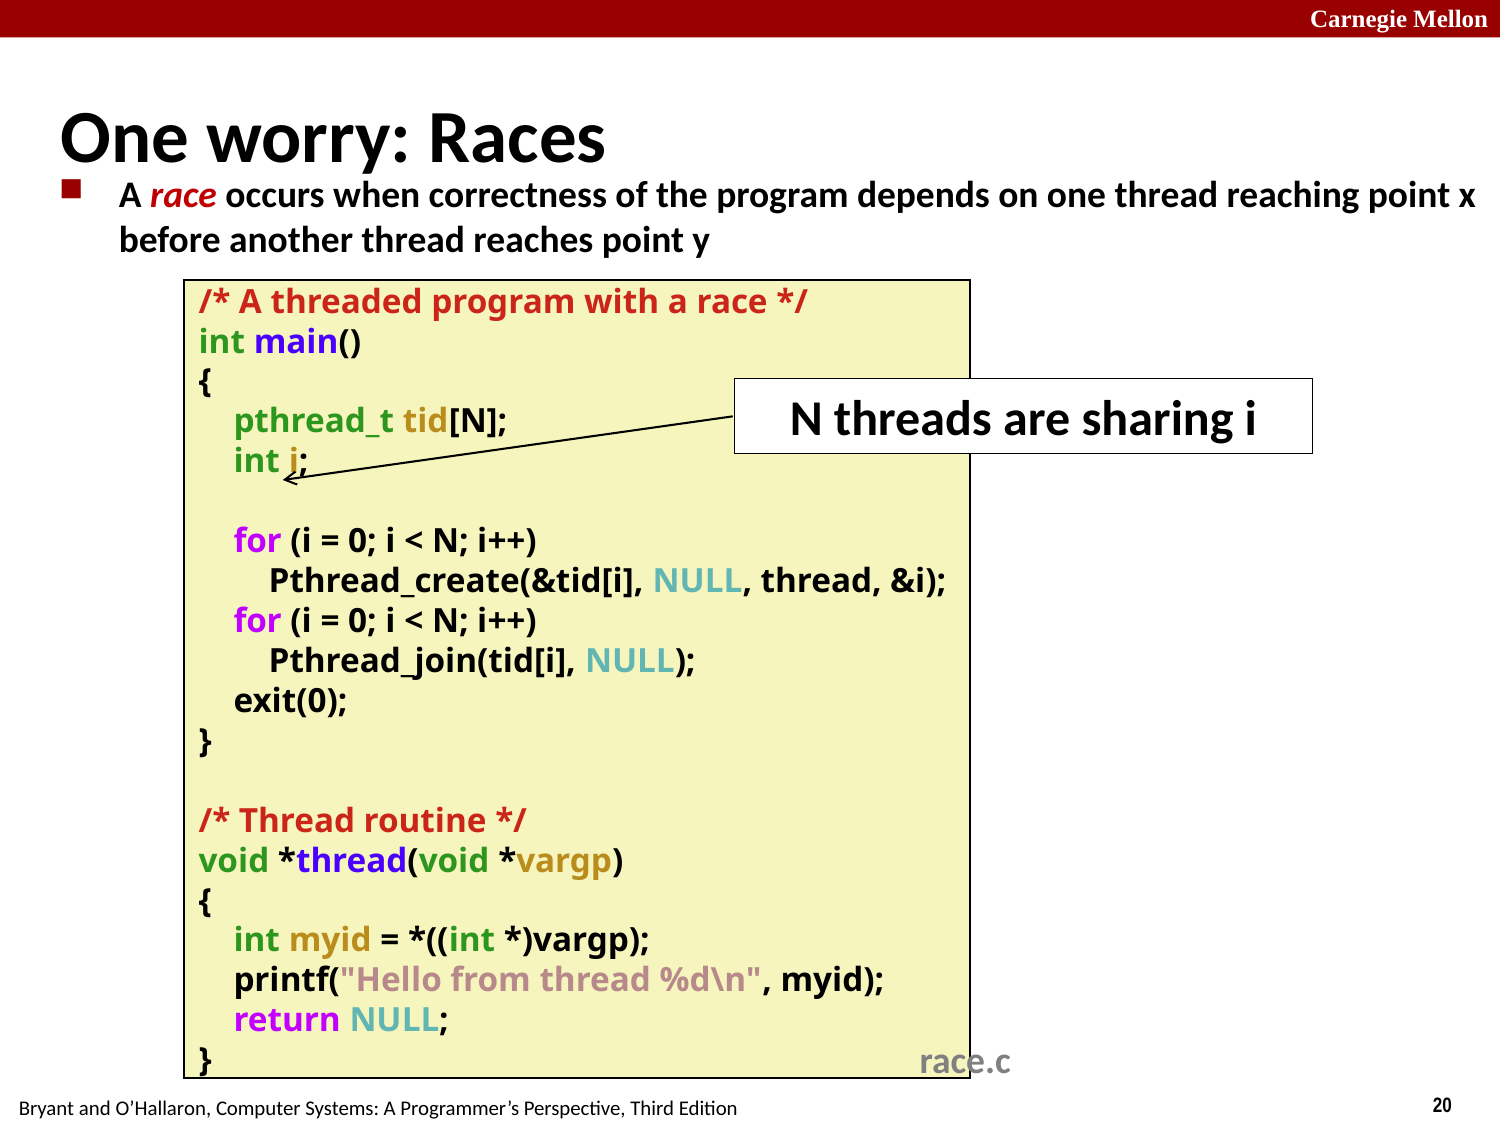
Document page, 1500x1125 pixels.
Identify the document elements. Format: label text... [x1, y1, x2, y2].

list A race occurs when correctness of the program depends on one thread reaching point x before another thread reaches point y [47, 162, 1500, 1020]
text_box race.c [904, 1028, 1026, 1089]
text_box /* A threaded program with a race */ int main() { pthread_t tid[N]; int i; for (i = 0; i < N; i++) Pthread_create(&tid[i], NULL, thread, &i); for (i = 0; i < N; i++) Pthread_join(tid[i], NULL); exit(0); } /* Thread routine */ void *thread(void *vargp) { int myid = *((int *)vargp); printf("Hello from thread %d\n", myid); return NULL; } [183, 279, 971, 1079]
text_box N threads are sharing i [734, 378, 1313, 454]
title One worry: Races [45, 70, 1291, 196]
